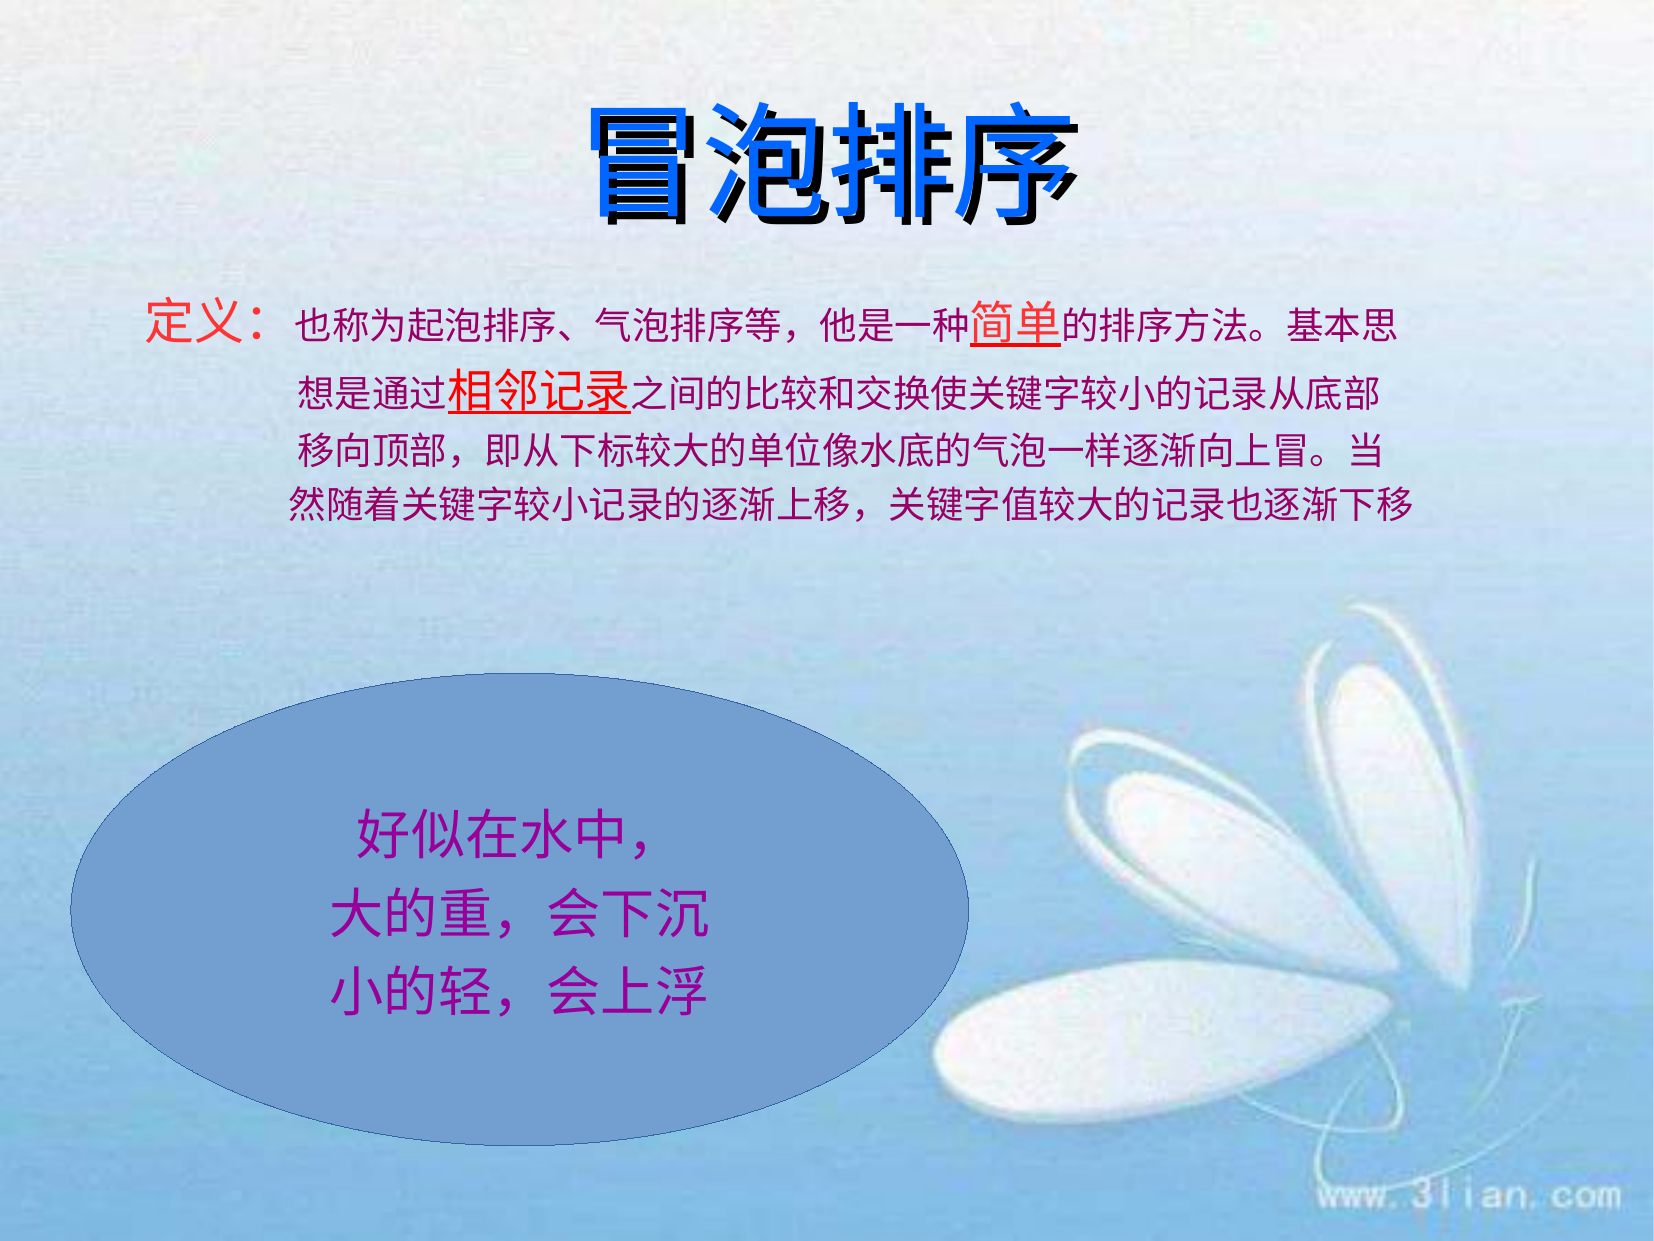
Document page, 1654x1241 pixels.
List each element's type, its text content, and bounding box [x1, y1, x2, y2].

picture [0, 0, 1654, 1241]
title 冒泡排序 [82, 49, 1571, 257]
text_box 定义：也称为起泡排序、气泡排序等，他是一种简单的排序方法。基本思 想是通过相邻记录之间的比较和交换使关键字较小的记录从底部 移向顶部，即从下标较大的单位像水底的气泡一样逐渐向上冒。当 然随着关键字较小记录的逐渐上移，关键字值较大的记录也逐渐下移 [129, 271, 1430, 540]
text_box 好似在水中， 大的重，会下沉 小的轻，会上浮 [70, 673, 969, 1146]
